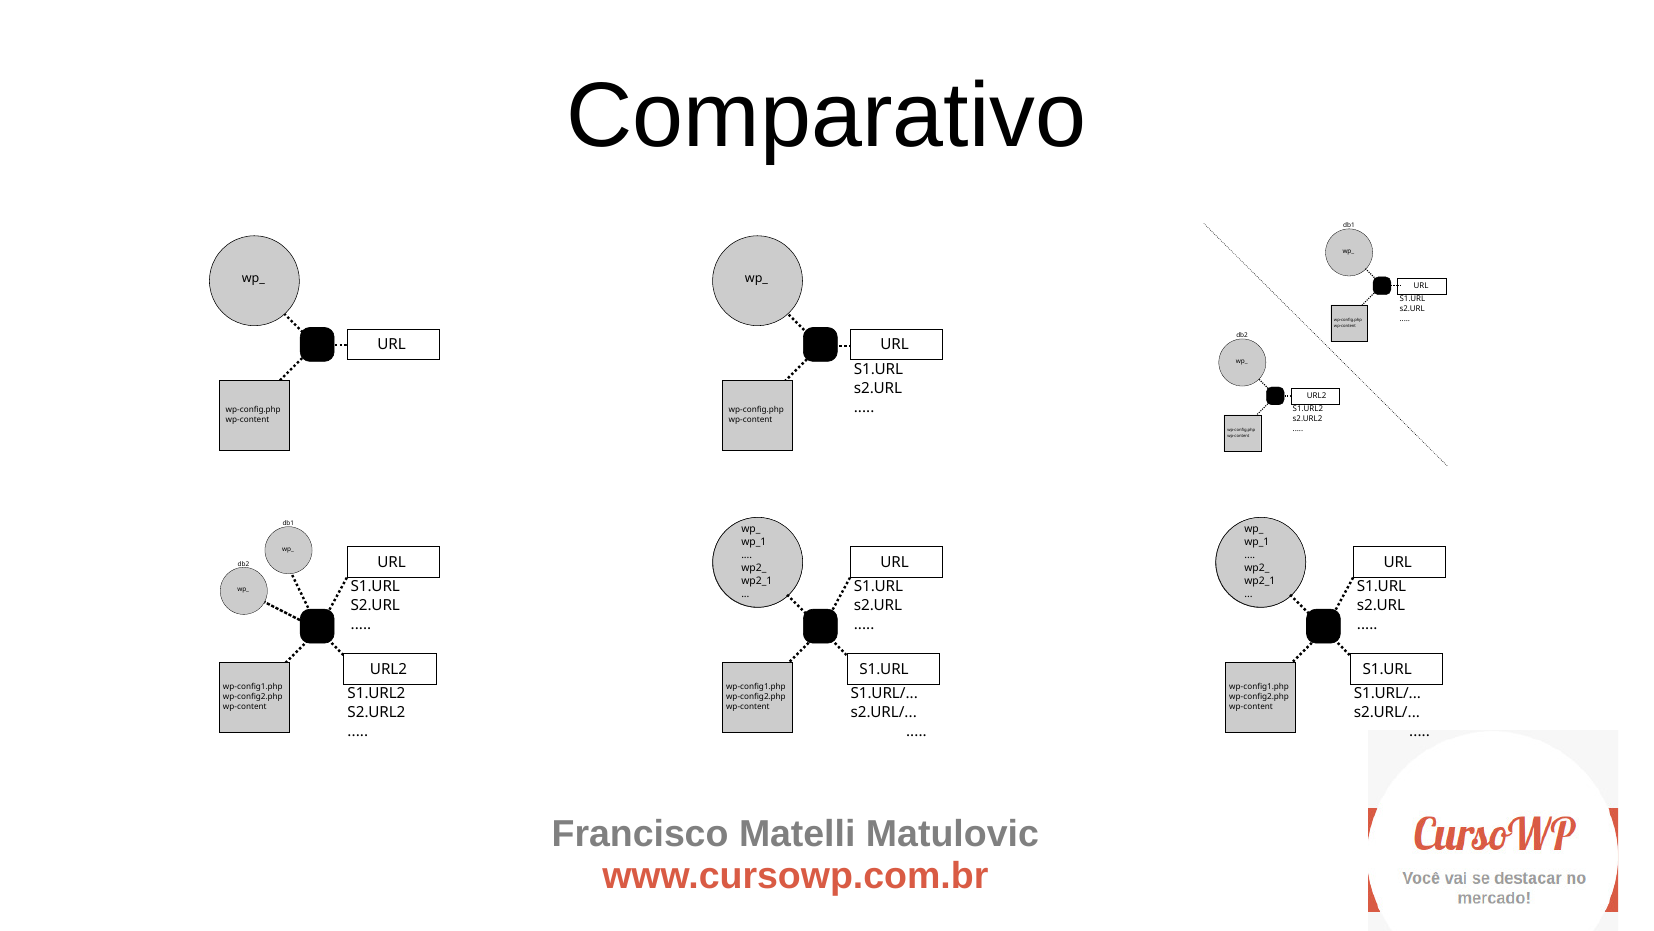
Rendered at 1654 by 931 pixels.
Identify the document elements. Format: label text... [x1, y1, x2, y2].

picture [696, 499, 954, 757]
title Comparativo [82, 37, 1571, 193]
picture [1199, 499, 1619, 931]
picture [696, 217, 954, 475]
picture [193, 499, 451, 757]
picture [1199, 217, 1458, 475]
picture [193, 217, 451, 475]
